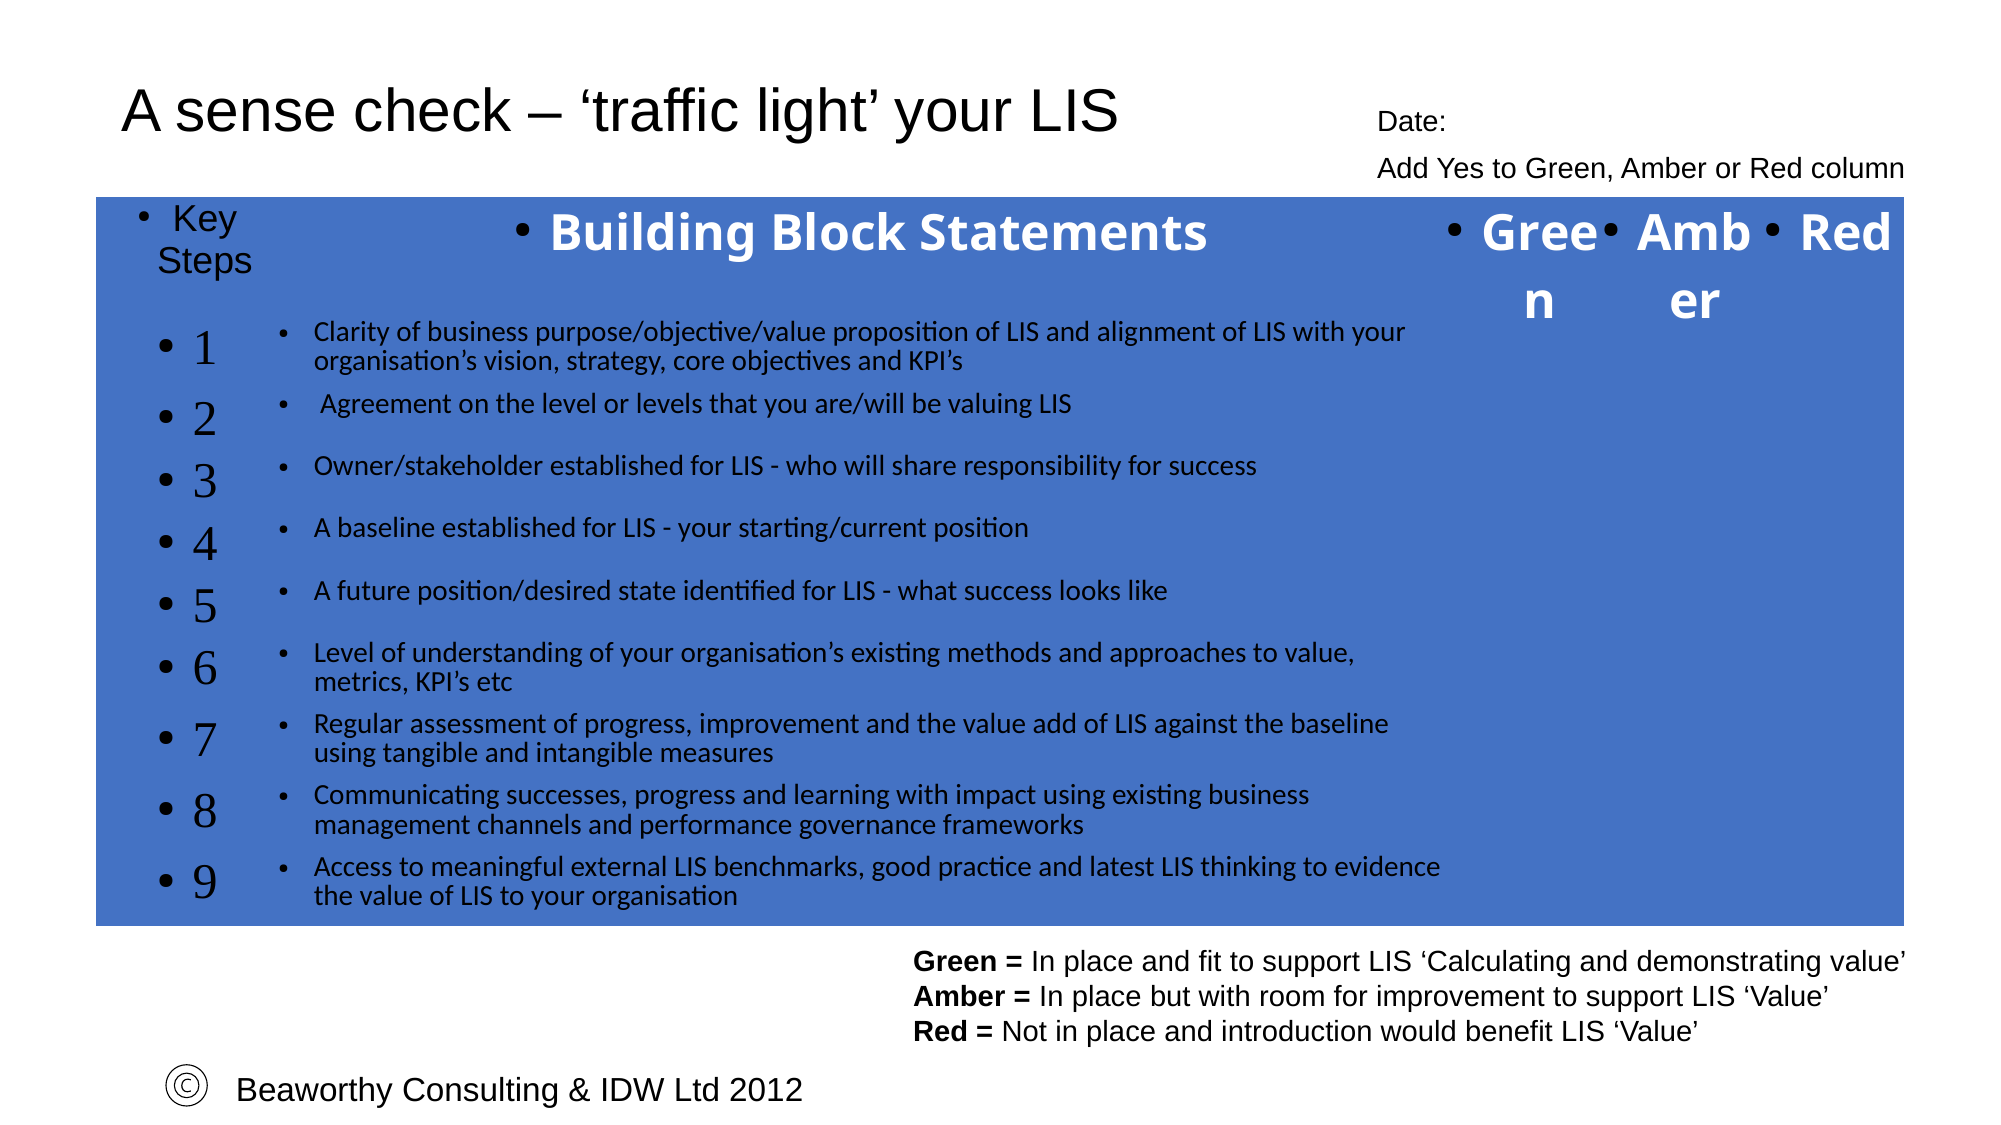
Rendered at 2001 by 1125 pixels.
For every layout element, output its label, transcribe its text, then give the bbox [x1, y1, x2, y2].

table_cell [1601, 391, 1754, 453]
table_cell [1601, 320, 1754, 391]
table_cell [1754, 391, 1904, 453]
table_header Key Steps [96, 197, 278, 320]
table_cell Level of understanding of your organisation’s existing methods and approaches to value, metrics, KPI’s etc [278, 640, 1444, 712]
text_box Beaworthy Consulting & IDW Ltd 2012 [213, 990, 1215, 1117]
table_header Red [1754, 197, 1904, 320]
table_cell [1444, 783, 1601, 854]
table_cell 2 [96, 391, 278, 453]
table_cell [1444, 320, 1601, 391]
table_cell [1601, 783, 1754, 854]
table_cell Communicating successes, progress and learning with impact using existing business management channels and performance governance frameworks [278, 783, 1444, 854]
table_cell 3 [96, 453, 278, 516]
table_cell [1754, 578, 1904, 640]
table_cell [1601, 712, 1754, 783]
table_cell Access to meaningful external LIS benchmarks, good practice and latest LIS thinking to evidence the value of LIS to your organisation [278, 854, 1444, 926]
table_cell 6 [96, 640, 278, 712]
table_cell 5 [96, 578, 278, 640]
table_cell A baseline established for LIS - your starting/current position [278, 516, 1444, 578]
table_cell 9 [96, 854, 278, 926]
table_cell [1754, 453, 1904, 516]
picture [159, 1058, 213, 1113]
table_header Amber [1601, 197, 1754, 320]
table_cell Owner/stakeholder established for LIS - who will share responsibility for success [278, 453, 1444, 516]
table_cell [1754, 712, 1904, 783]
table_header Green [1444, 197, 1601, 320]
table_cell [1444, 516, 1601, 578]
table_cell 7 [96, 712, 278, 783]
table_cell [1754, 516, 1904, 578]
table_cell Regular assessment of progress, improvement and the value add of LIS against the baseline using tangible and intangible measures [278, 712, 1444, 783]
title A sense check – ‘traffic light’ your LIS [96, 66, 1750, 153]
table_cell [1444, 712, 1601, 783]
table_cell [1444, 453, 1601, 516]
table_cell A future position/desired state identified for LIS - what success looks like [278, 578, 1444, 640]
table_header Building Block Statements [278, 197, 1444, 320]
table_cell [1444, 391, 1601, 453]
table_cell 1 [96, 320, 278, 391]
text_box Date: Add Yes to Green, Amber or Red column [1362, 24, 2000, 195]
text_box Green = In place and fit to support LIS ‘Calculating and demonstrating value’ Amber = In place but with room for improvement to support LIS ‘Value’ Red = Not in place and introduction would benefit LIS ‘Value’ [898, 855, 2000, 1058]
table_cell [1601, 640, 1754, 712]
table_cell [1754, 783, 1904, 854]
table_cell Clarity of business purpose/objective/value proposition of LIS and alignment of LIS with your organisation’s vision, strategy, core objectives and KPI’s [278, 320, 1444, 391]
table_cell [1601, 516, 1754, 578]
table_cell [1601, 453, 1754, 516]
table_cell [1754, 320, 1904, 391]
table_cell 8 [96, 783, 278, 854]
table_cell 4 [96, 516, 278, 578]
table_cell [1754, 640, 1904, 712]
table_cell [1444, 640, 1601, 712]
table_cell Agreement on the level or levels that you are/will be valuing LIS [278, 391, 1444, 453]
table_cell [1444, 578, 1601, 640]
table_cell [1601, 578, 1754, 640]
